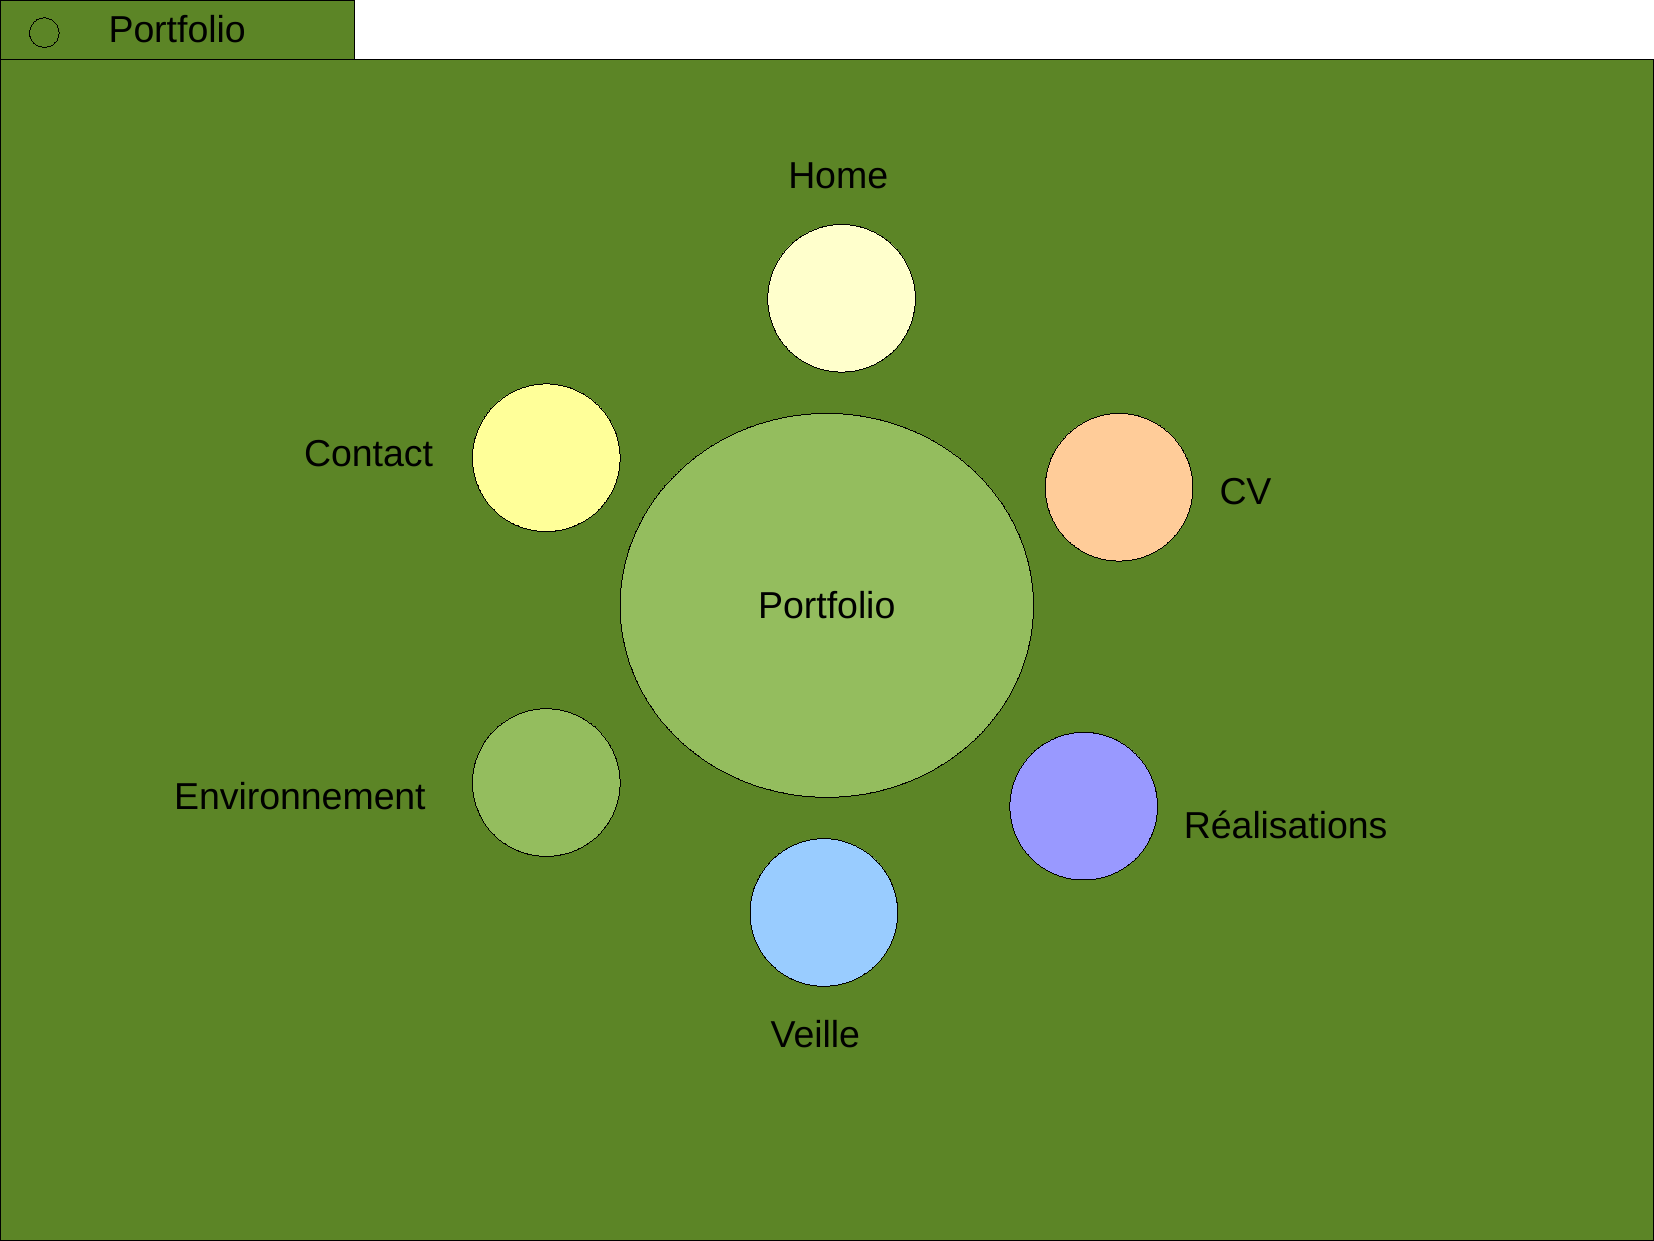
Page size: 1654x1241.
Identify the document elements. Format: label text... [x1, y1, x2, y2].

text_box Contact [289, 425, 467, 483]
text_box [29, 17, 60, 48]
text_box CV [1204, 462, 1294, 520]
text_box Environnement [159, 767, 467, 825]
text_box [0, 59, 1654, 1241]
text_box Home [773, 147, 922, 205]
text_box Portfolio [620, 413, 1034, 798]
text_box Veille [755, 1006, 904, 1063]
text_box Portfolio [0, 0, 355, 60]
text_box Réalisations [1169, 797, 1406, 855]
